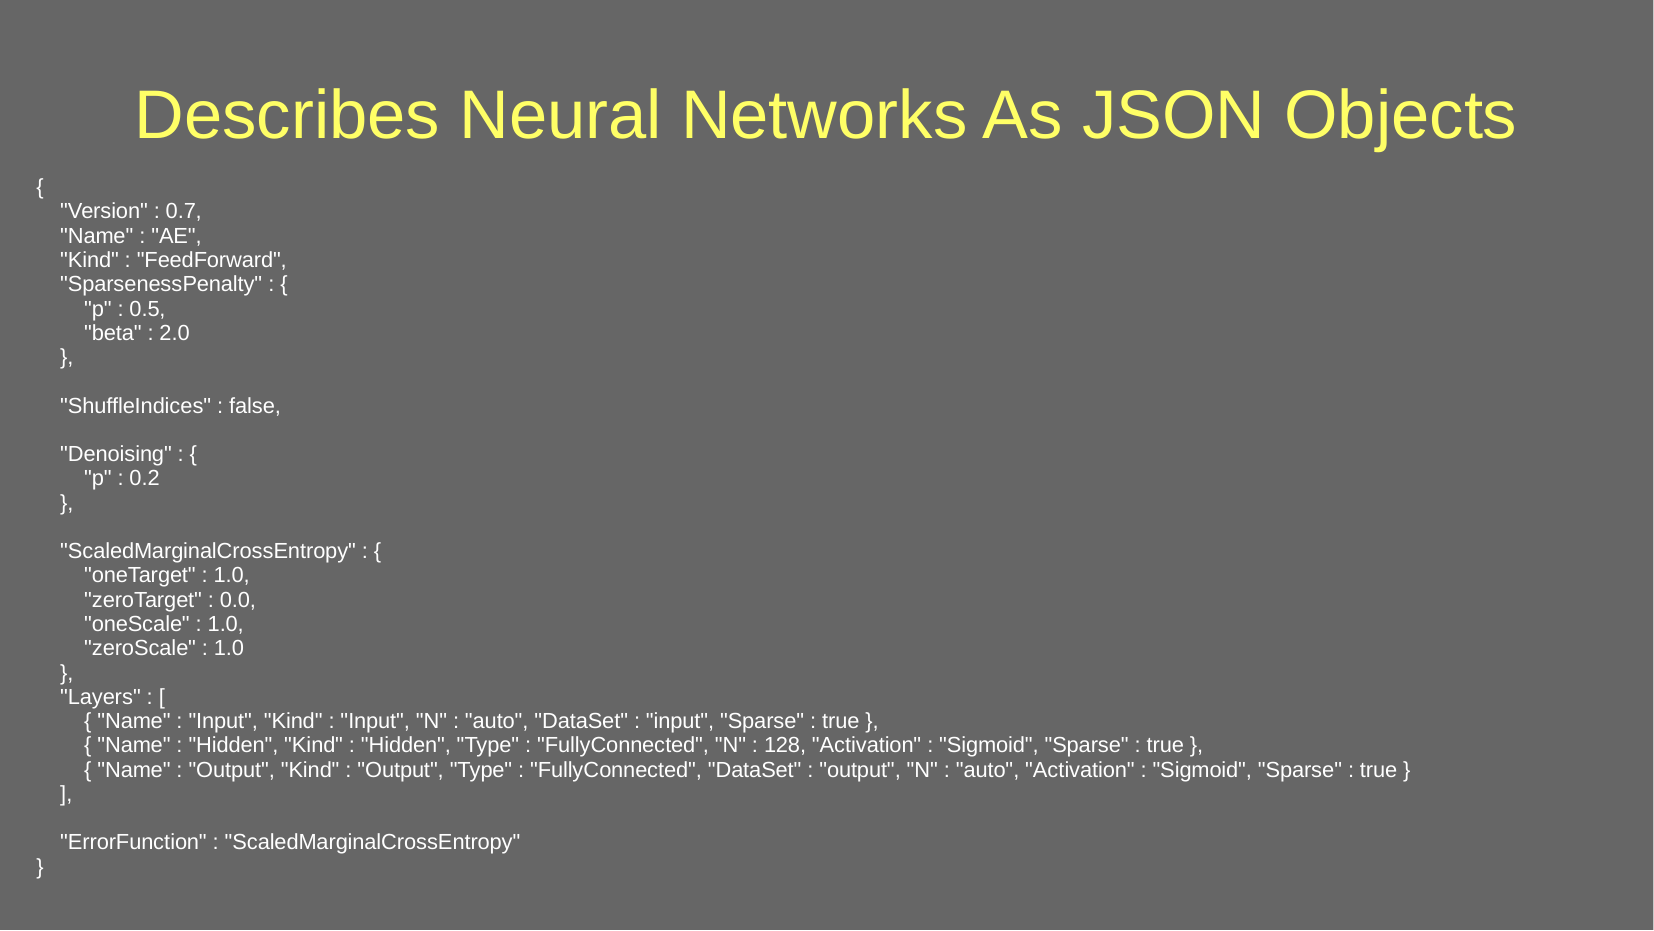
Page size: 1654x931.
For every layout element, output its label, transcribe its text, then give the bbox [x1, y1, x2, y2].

text_box { "Version" : 0.7, "Name" : "AE", "Kind" : "FeedForward", "SparsenessPenalty" : { "p" : 0.5, "beta" : 2.0 }, "ShuffleIndices" : false, "Denoising" : { "p" : 0.2 }, "ScaledMarginalCrossEntropy" : { "oneTarget" : 1.0, "zeroTarget" : 0.0, "oneScale" : 1.0, "zeroScale" : 1.0 }, "Layers" : [ { "Name" : "Input", "Kind" : "Input", "N" : "auto", "DataSet" : "input", "Sparse" : true }, { "Name" : "Hidden", "Kind" : "Hidden", "Type" : "FullyConnected", "N" : 128, "Activation" : "Sigmoid", "Sparse" : true }, { "Name" : "Output", "Kind" : "Output", "Type" : "FullyConnected", "DataSet" : "output", "N" : "auto", "Activation" : "Sigmoid", "Sparse" : true } ], "ErrorFunction" : "ScaledMarginalCrossEntropy" } [21, 167, 1654, 931]
title Describes Neural Networks As JSON Objects [82, 36, 1571, 167]
